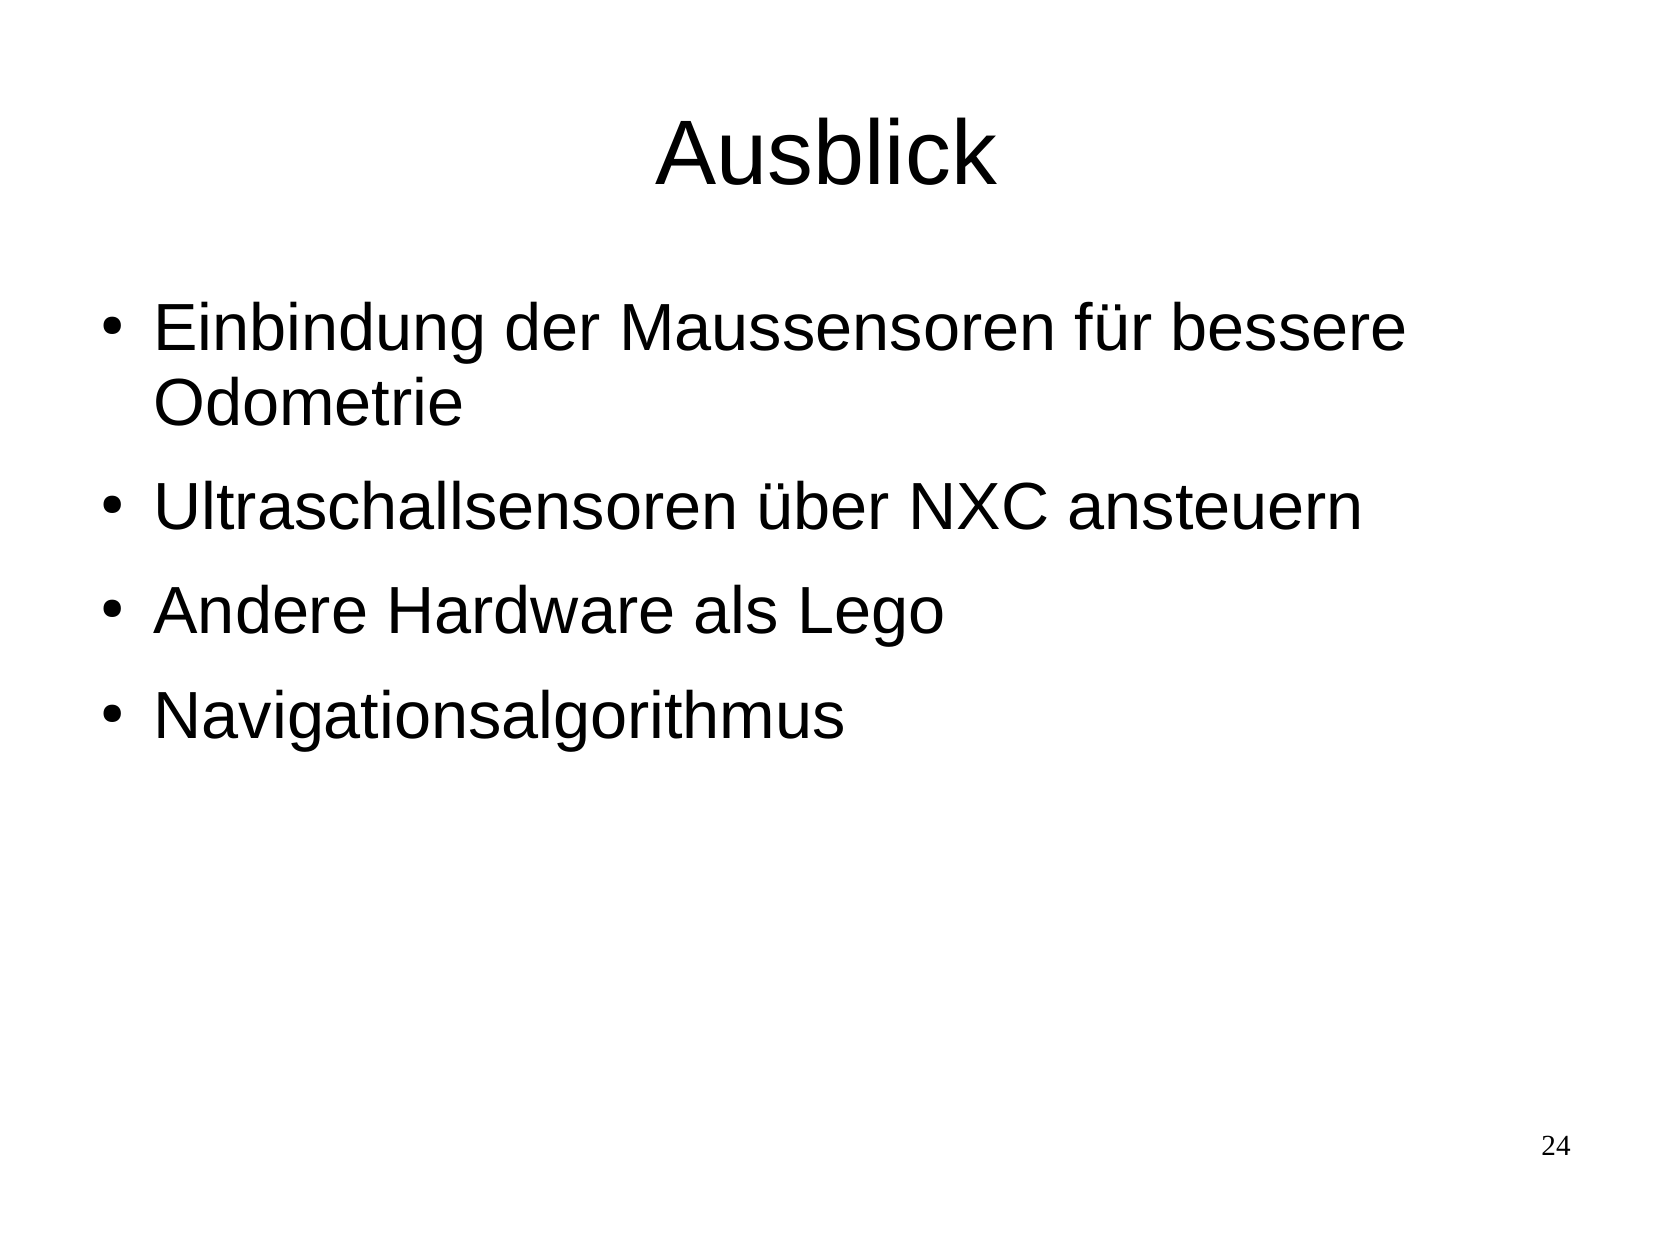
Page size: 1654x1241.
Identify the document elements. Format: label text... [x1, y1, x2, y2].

list Einbindung der Maussensoren für bessere Odometrie Ultraschallsensoren über NXC ansteuern Andere Hardware als Lego Navigationsalgorithmus [82, 290, 1538, 1010]
title Ausblick [82, 49, 1571, 257]
